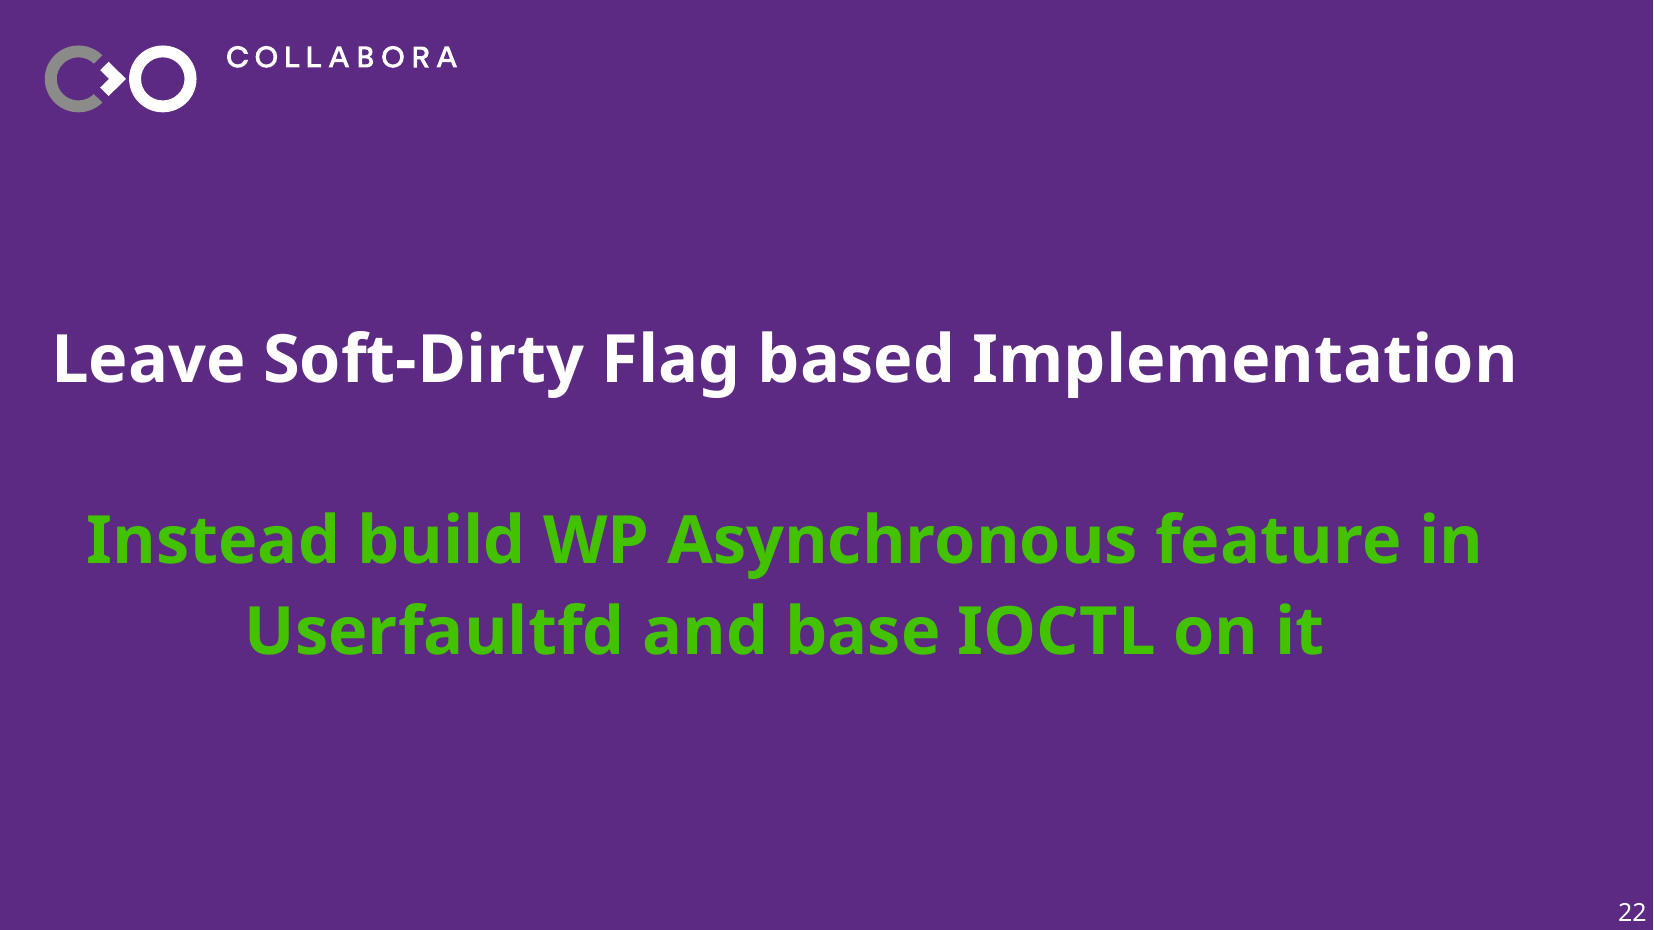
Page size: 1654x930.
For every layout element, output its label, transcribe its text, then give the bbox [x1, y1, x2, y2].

title Leave Soft-Dirty Flag based Implementation Instead build WP Asynchronous feature in Userfaultfd and base IOCTL on it [41, 311, 1529, 675]
